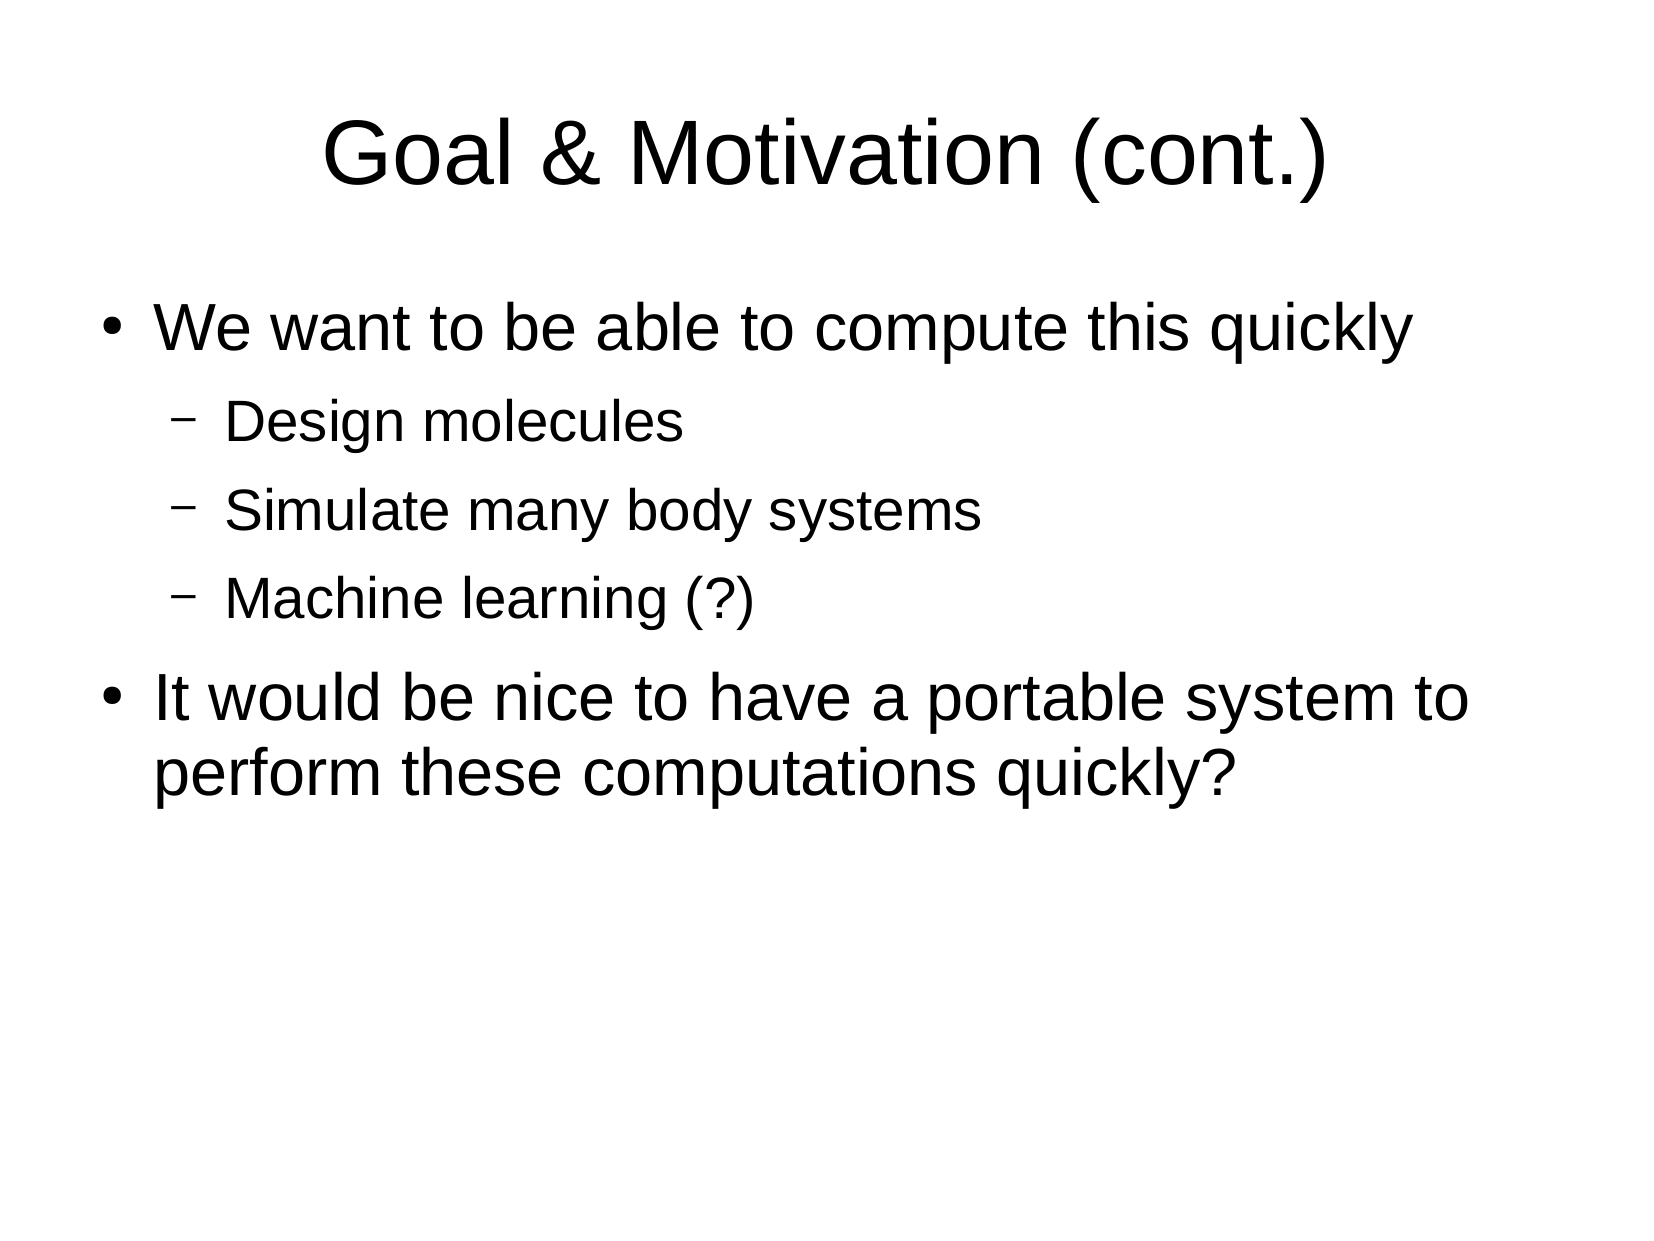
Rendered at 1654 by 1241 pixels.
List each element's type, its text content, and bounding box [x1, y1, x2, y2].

list We want to be able to compute this quickly Design molecules Simulate many body systems Machine learning (?) It would be nice to have a portable system to perform these computations quickly? [82, 290, 1571, 1010]
title Goal & Motivation (cont.) [82, 49, 1571, 257]
